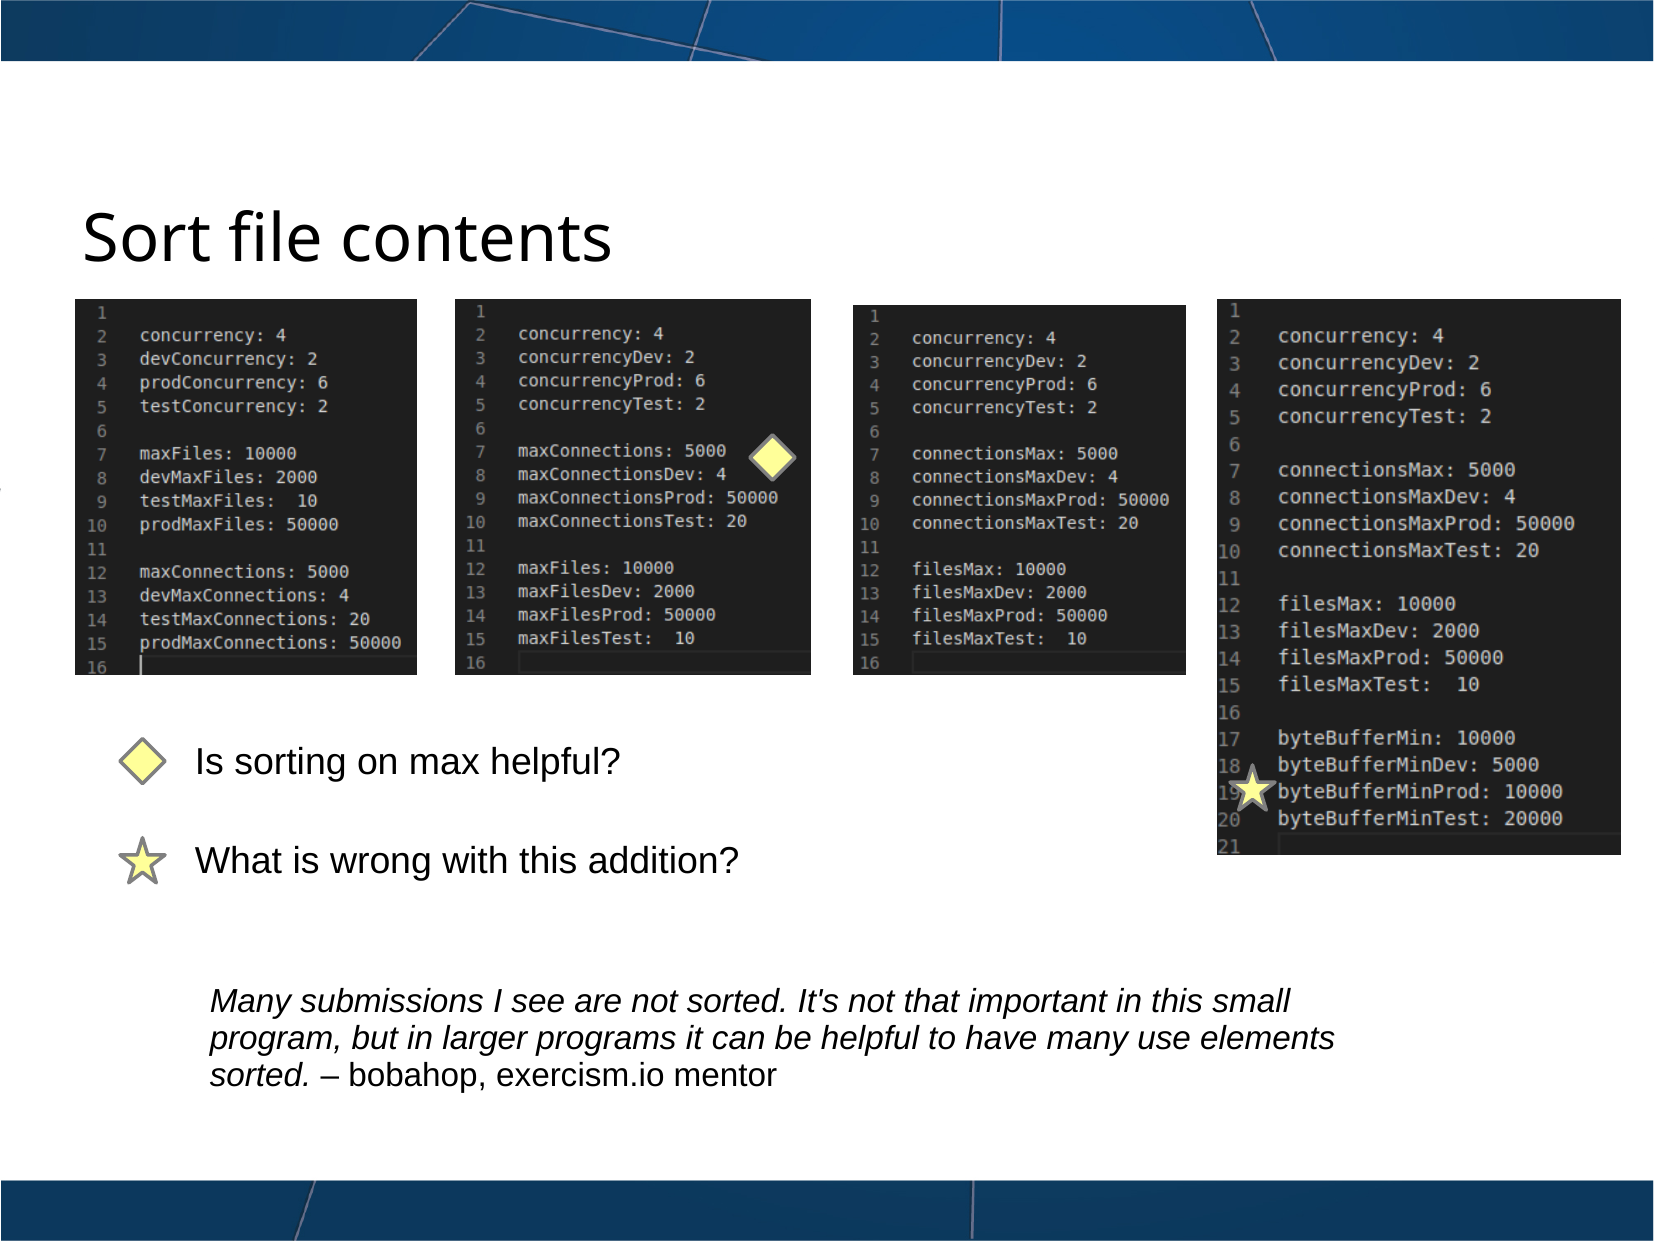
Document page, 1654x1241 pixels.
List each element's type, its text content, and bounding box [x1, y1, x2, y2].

text_box Is sorting on max helpful? [180, 732, 1021, 790]
text_box What is wrong with this addition? [180, 831, 1021, 889]
text_box [120, 837, 166, 883]
text_box Many submissions I see are not sorted. It's not that important in this small program, but in larger programs it can be helpful to have many use elements sorted. – bobahop, exercism.io mentor [195, 975, 1396, 1116]
text_box [1230, 765, 1276, 811]
text_box [120, 738, 166, 784]
title Sort file contents [82, 132, 1571, 340]
picture [0, 0, 1654, 1241]
text_box [750, 435, 796, 481]
